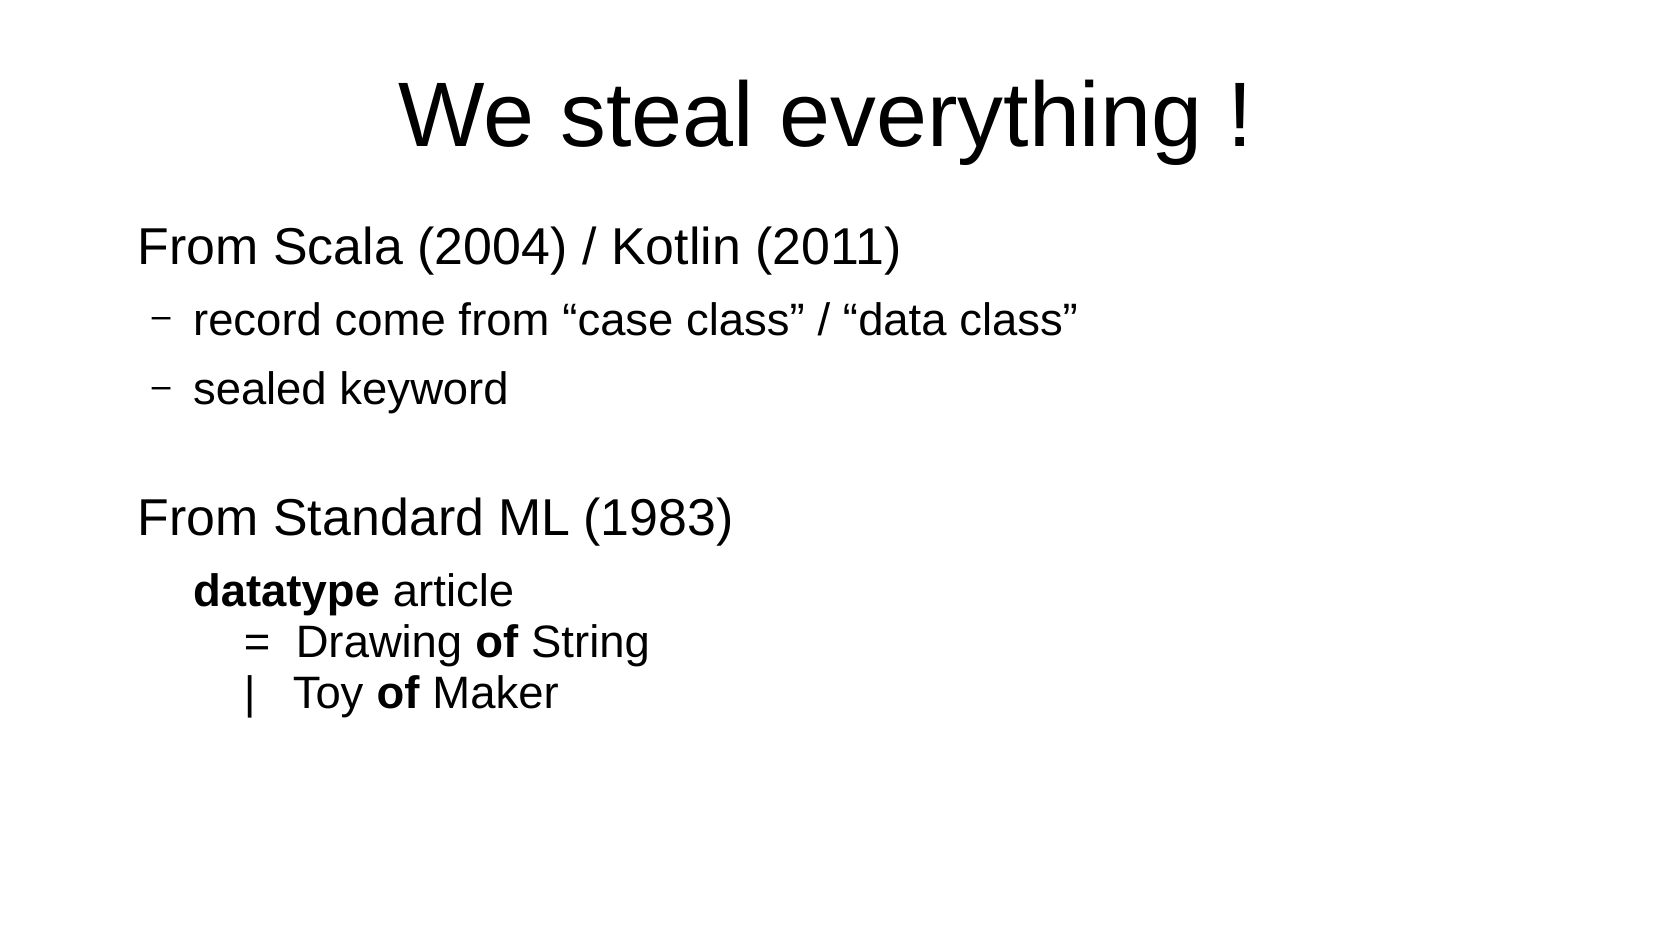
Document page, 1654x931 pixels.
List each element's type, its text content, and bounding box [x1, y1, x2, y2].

title We steal everything ! [82, 37, 1571, 193]
list From Scala (2004) / Kotlin (2011) record come from “case class” / “data class” sealed keyword From Standard ML (1983) datatype article = Drawing of String | Toy of Maker [82, 217, 1571, 826]
